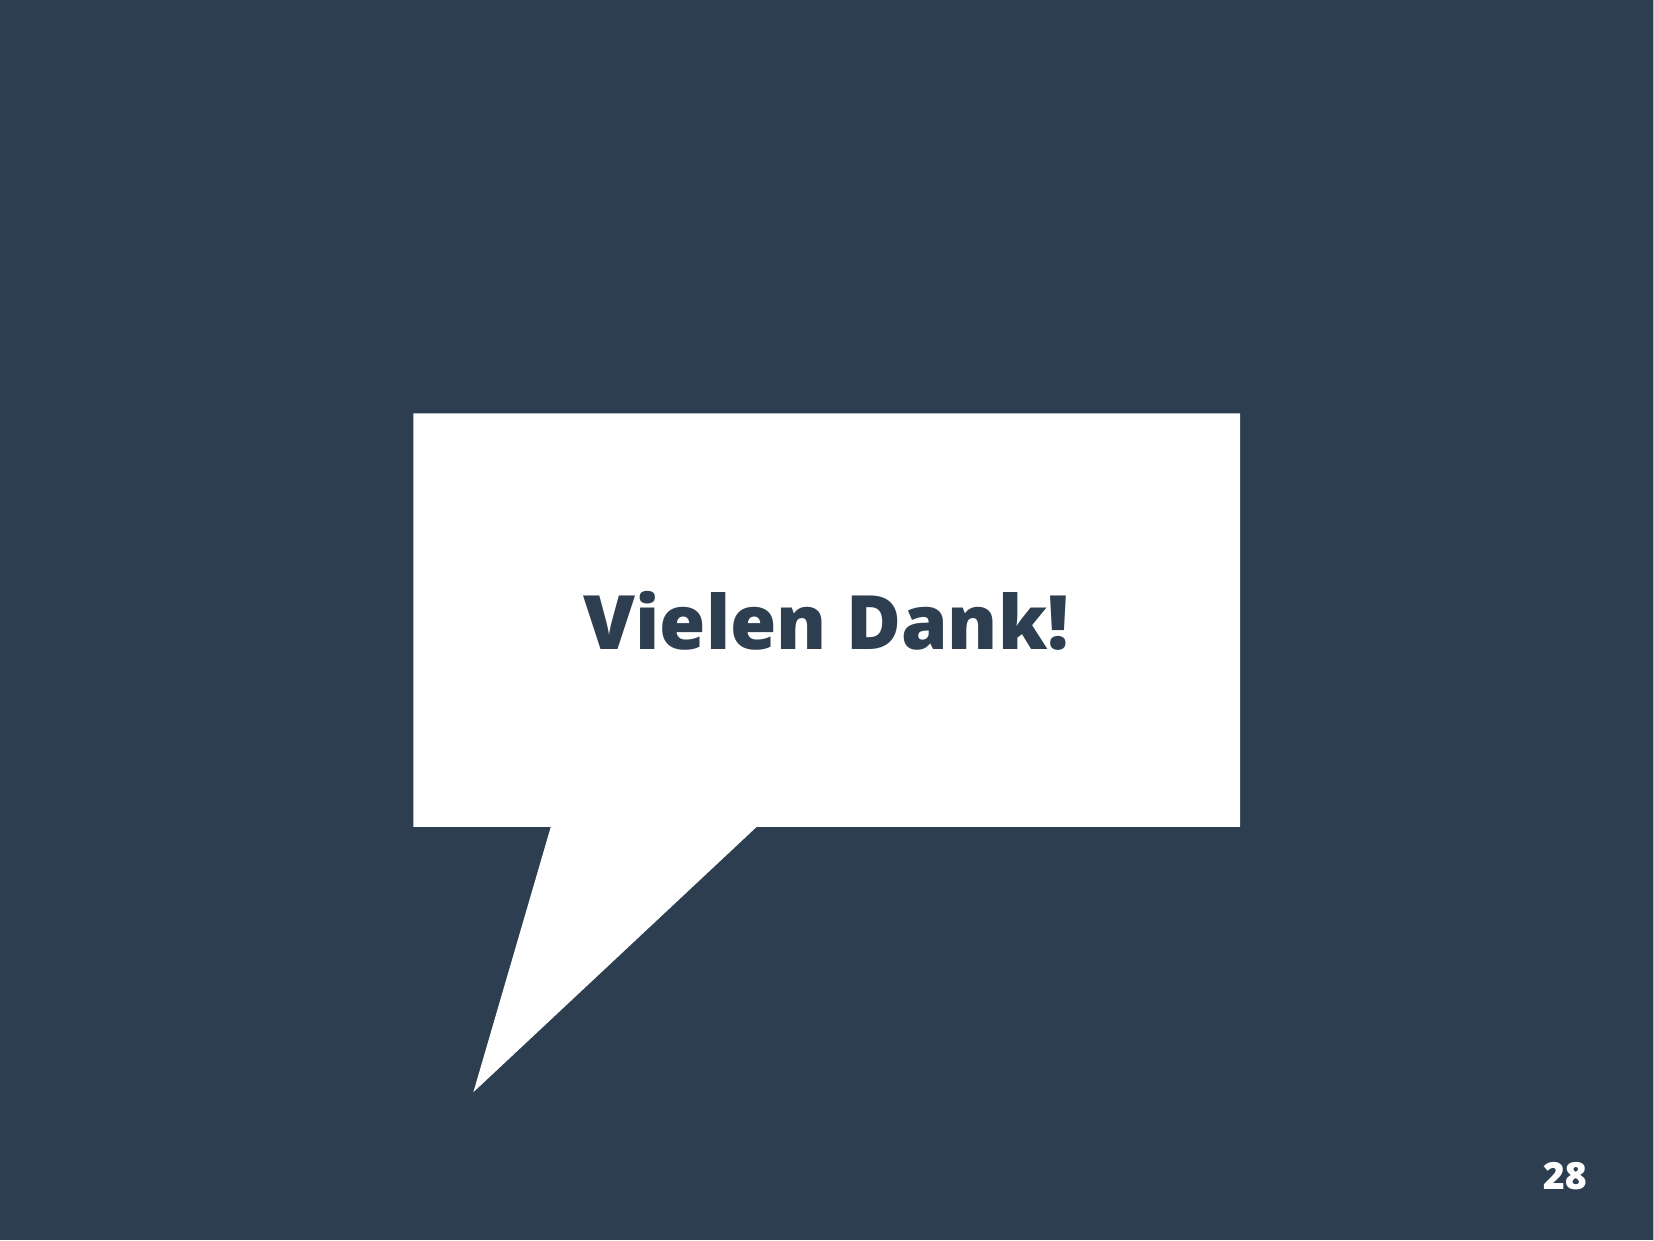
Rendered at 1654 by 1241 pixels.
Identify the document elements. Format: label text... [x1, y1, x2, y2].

title Vielen Dank! [442, 442, 1211, 798]
